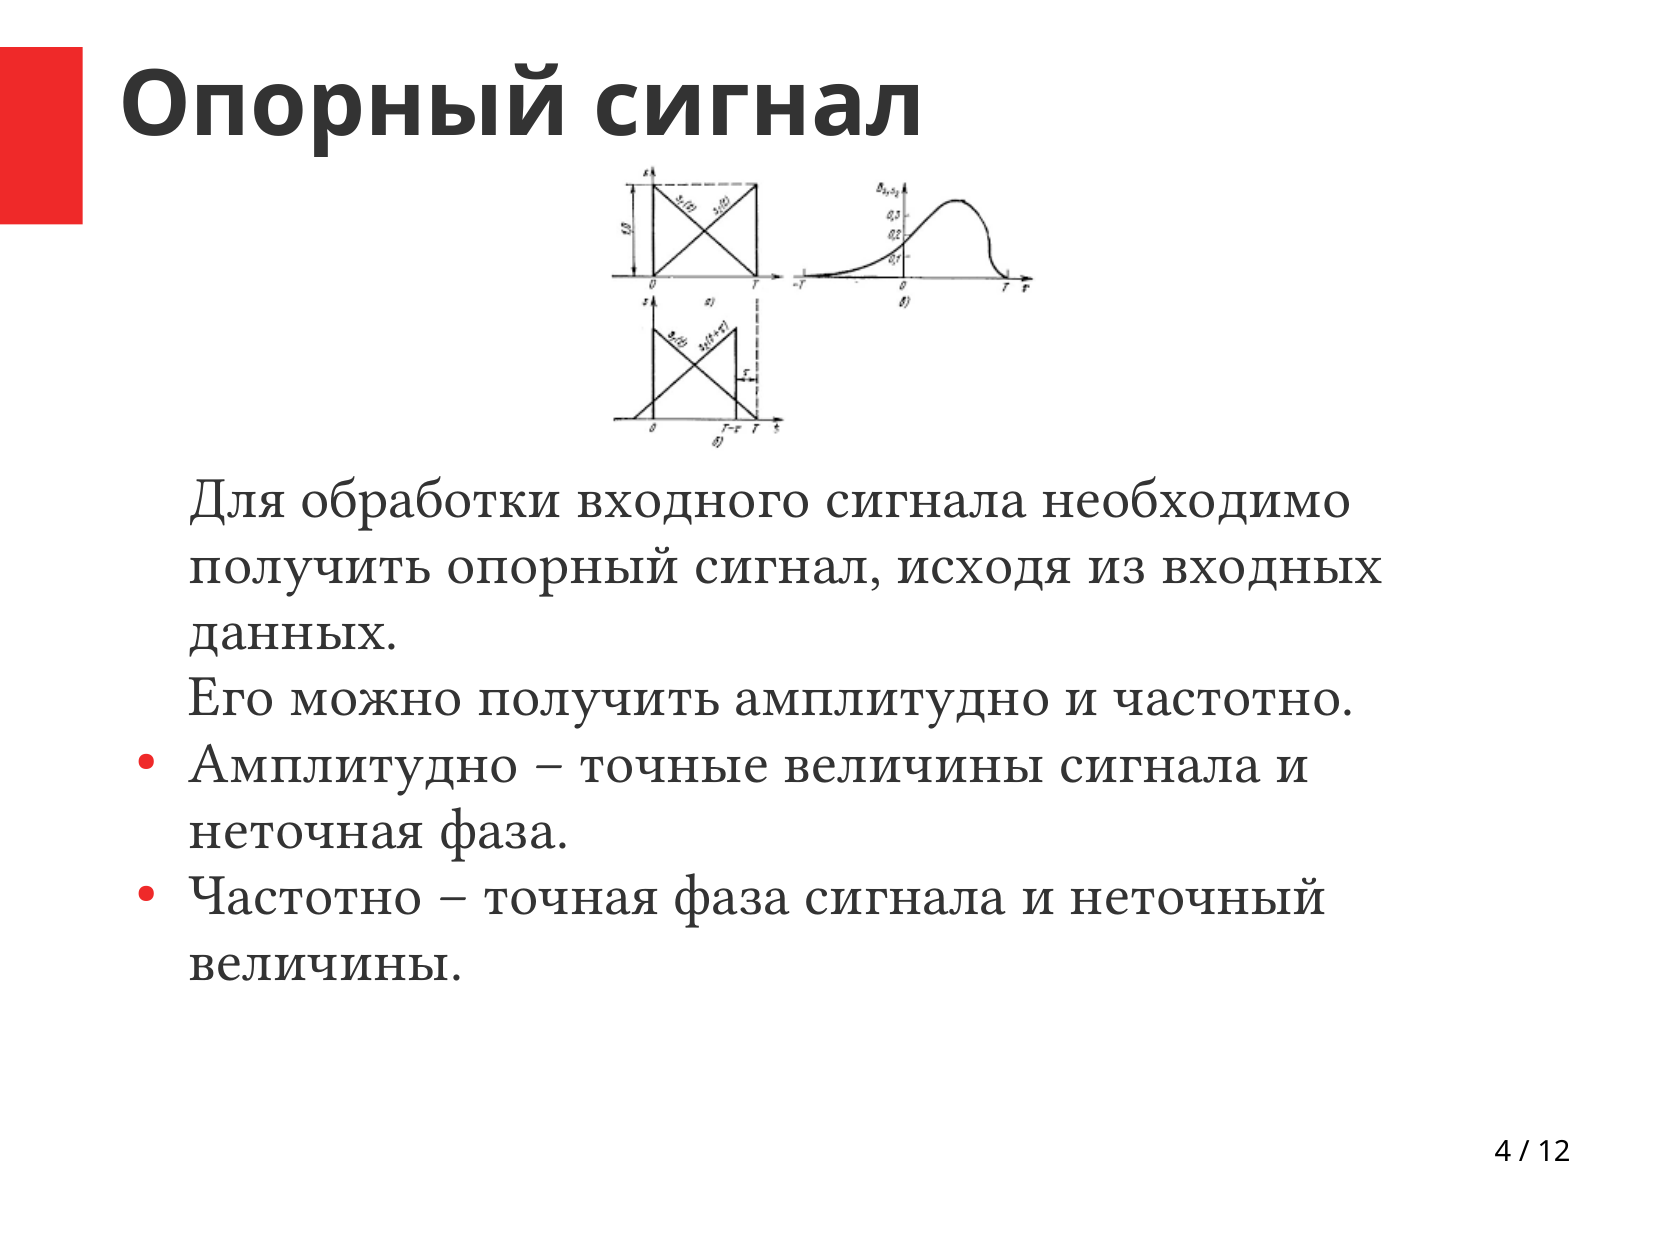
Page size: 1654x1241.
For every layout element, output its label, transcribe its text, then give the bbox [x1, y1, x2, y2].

list Для обработки входного сигнала необходимо получить опорный сигнал, исходя из входных данных. Его можно получить амплитудно и частотно. Амплитудно – точные величины сигнала и неточная фаза. Частотно – точная фаза сигнала и неточный величины. [118, 465, 1536, 1074]
title Опорный сигнал [118, 48, 1571, 152]
picture [606, 164, 1036, 451]
